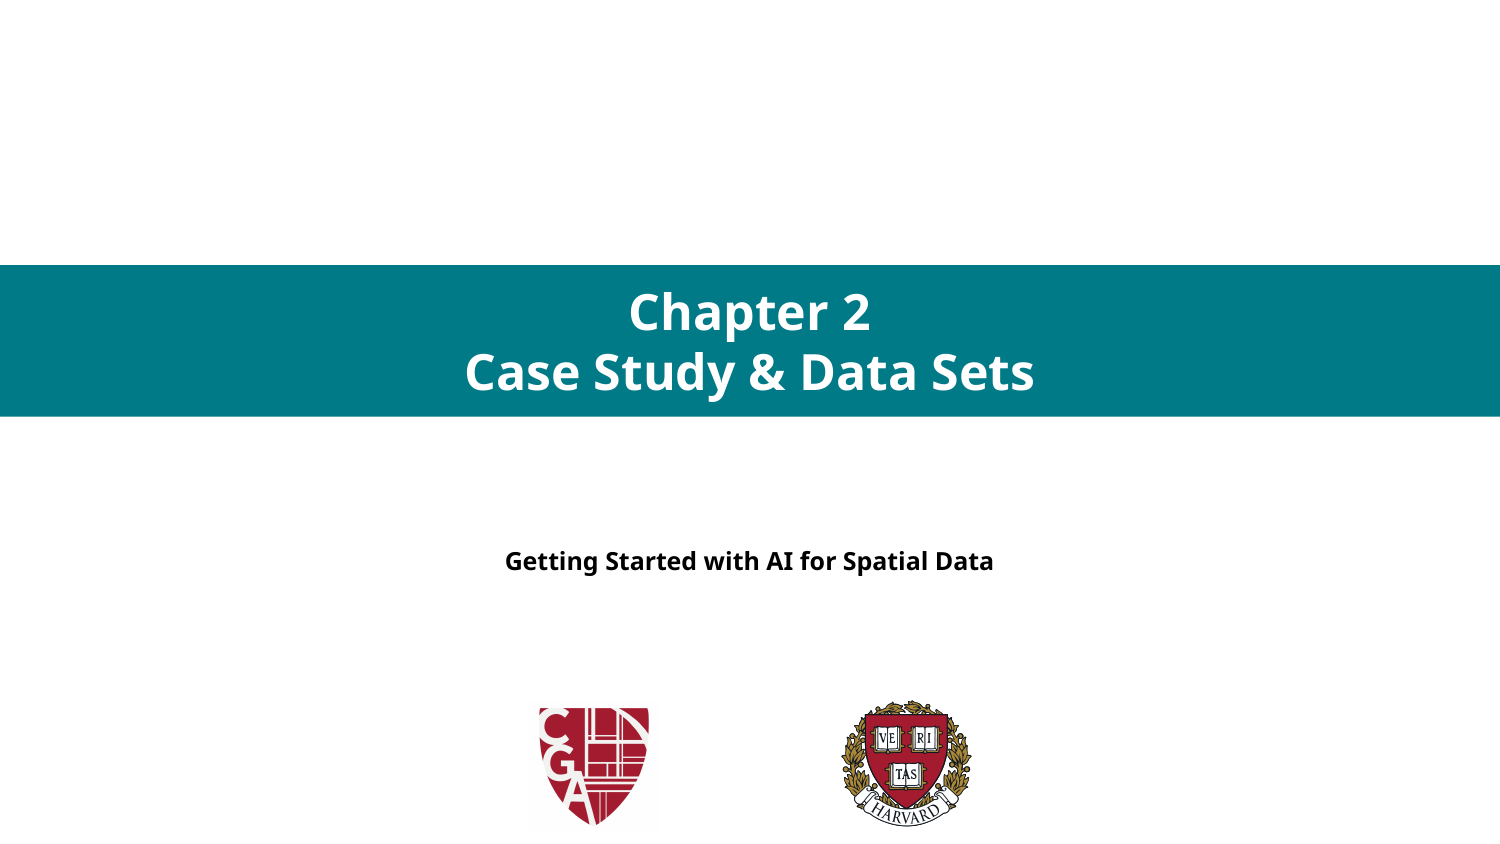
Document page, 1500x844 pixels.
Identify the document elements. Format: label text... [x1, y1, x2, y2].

picture [528, 700, 659, 831]
picture [841, 700, 972, 828]
text_box Chapter 2 Case Study & Data Sets [0, 265, 1500, 417]
text_box Getting Started with AI for Spatial Data [39, 545, 1461, 576]
